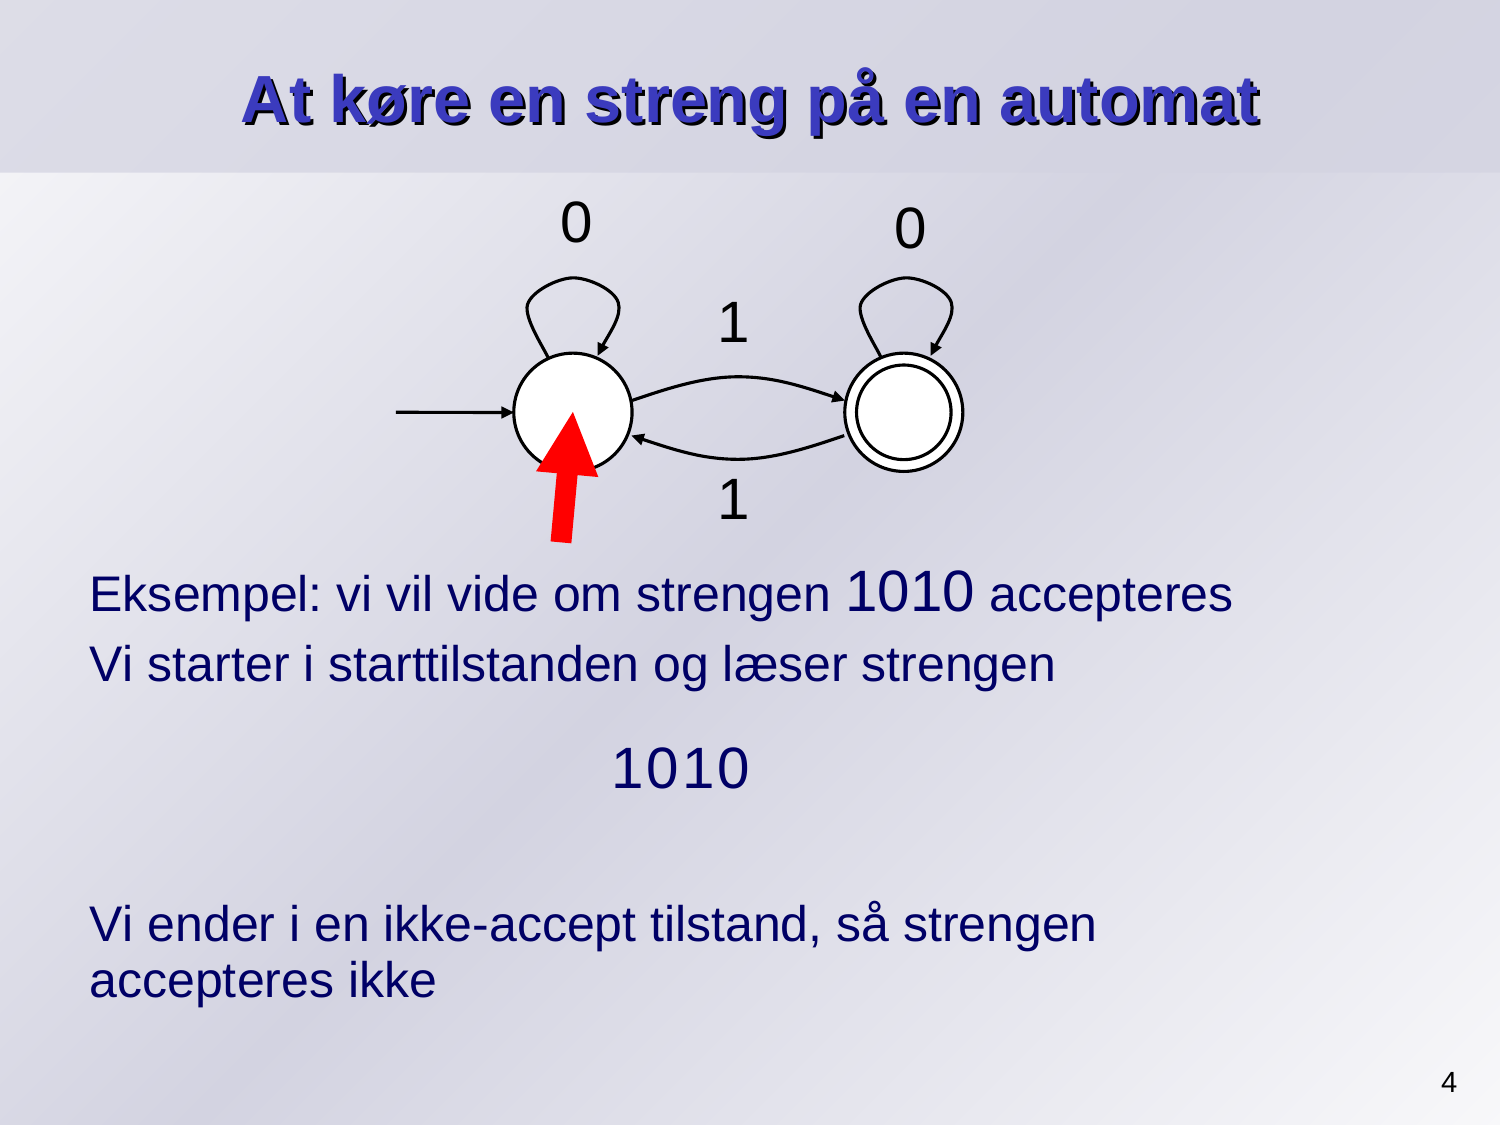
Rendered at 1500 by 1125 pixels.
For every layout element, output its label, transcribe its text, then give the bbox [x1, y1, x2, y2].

text_box 0 [880, 187, 943, 269]
text_box 1 [702, 459, 766, 541]
text_box [844, 353, 963, 472]
text_box 0 [631, 727, 695, 809]
text_box 0 [546, 182, 609, 264]
list Eksempel: vi vil vide om strengen 1010 accepteres Vi starter i starttilstanden og læser strengen Vi ender i en ikke-accept tilstand, så strengen accepteres ikke [74, 550, 1459, 1047]
text_box 1 [695, 727, 702, 749]
text_box 1 [695, 788, 702, 809]
text_box 1 [596, 727, 631, 809]
text_box 1 [702, 282, 766, 363]
text_box 0 [702, 727, 766, 809]
title At køre en streng på en automat [75, 24, 1426, 173]
text_box [513, 353, 633, 468]
